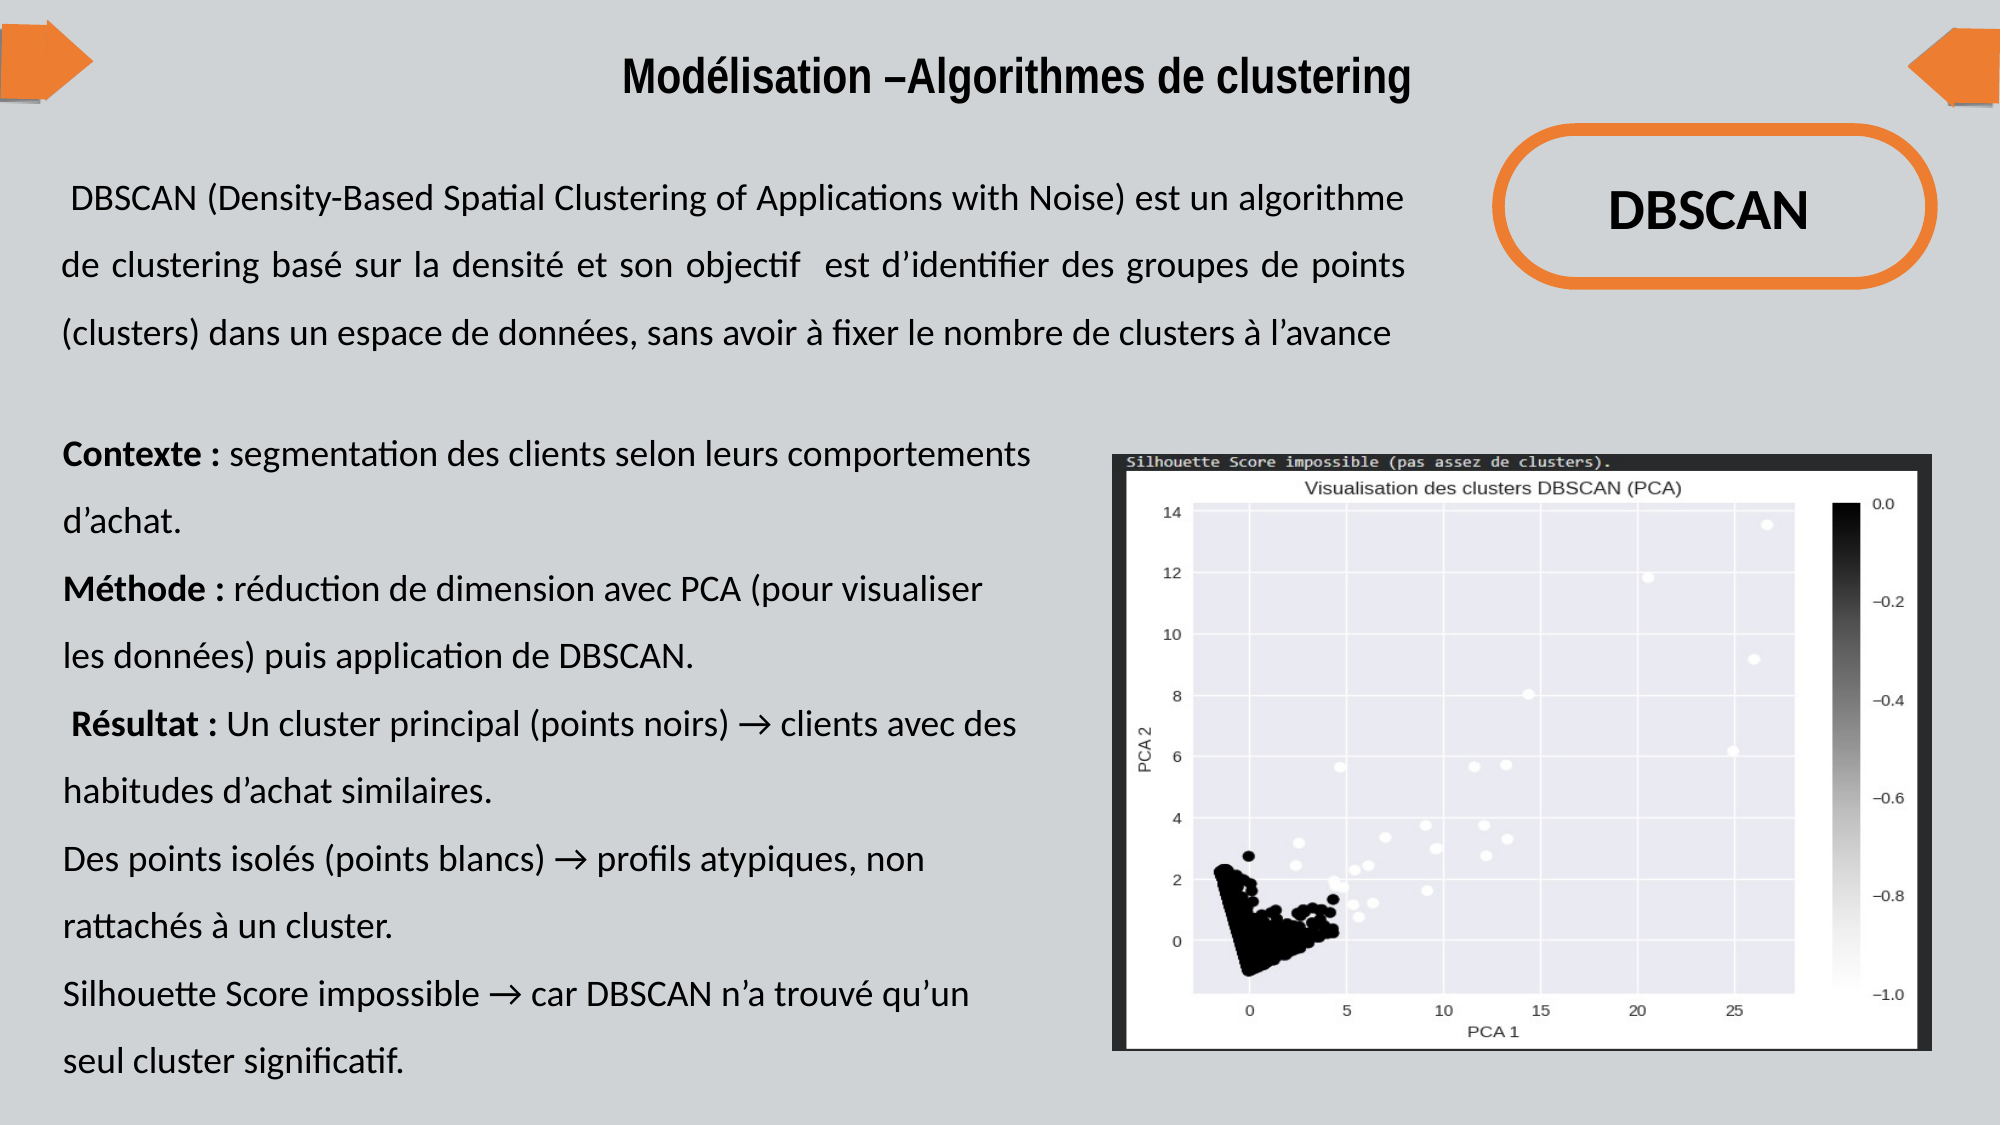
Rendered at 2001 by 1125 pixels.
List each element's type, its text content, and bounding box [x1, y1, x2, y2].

text_box Contexte : segmentation des clients selon leurs comportements d’achat. Méthode : réduction de dimension avec PCA (pour visualiser les données) puis application de DBSCAN. Résultat : Un cluster principal (points noirs) → clients avec des habitudes d’achat similaires. Des points isolés (points blancs) → profils atypiques, non rattachés à un cluster. Silhouette Score impossible → car DBSCAN n’a trouvé qu’un seul cluster significatif. [47, 398, 1049, 1089]
text_box DBSCAN [1594, 163, 1836, 250]
text_box DBSCAN (Density-Based Spatial Clustering of Applications with Noise) est un algorithme de clustering basé sur la densité et son objectif est d’identifier des groupes de points (clusters) dans un espace de données, sans avoir à fixer le nombre de clusters à l’avance [46, 142, 1450, 356]
text_box [1909, 29, 2000, 106]
text_box [1, 21, 92, 99]
text_box Modélisation –Algorithmes de clustering [553, 35, 1482, 112]
picture [1112, 454, 1932, 1051]
